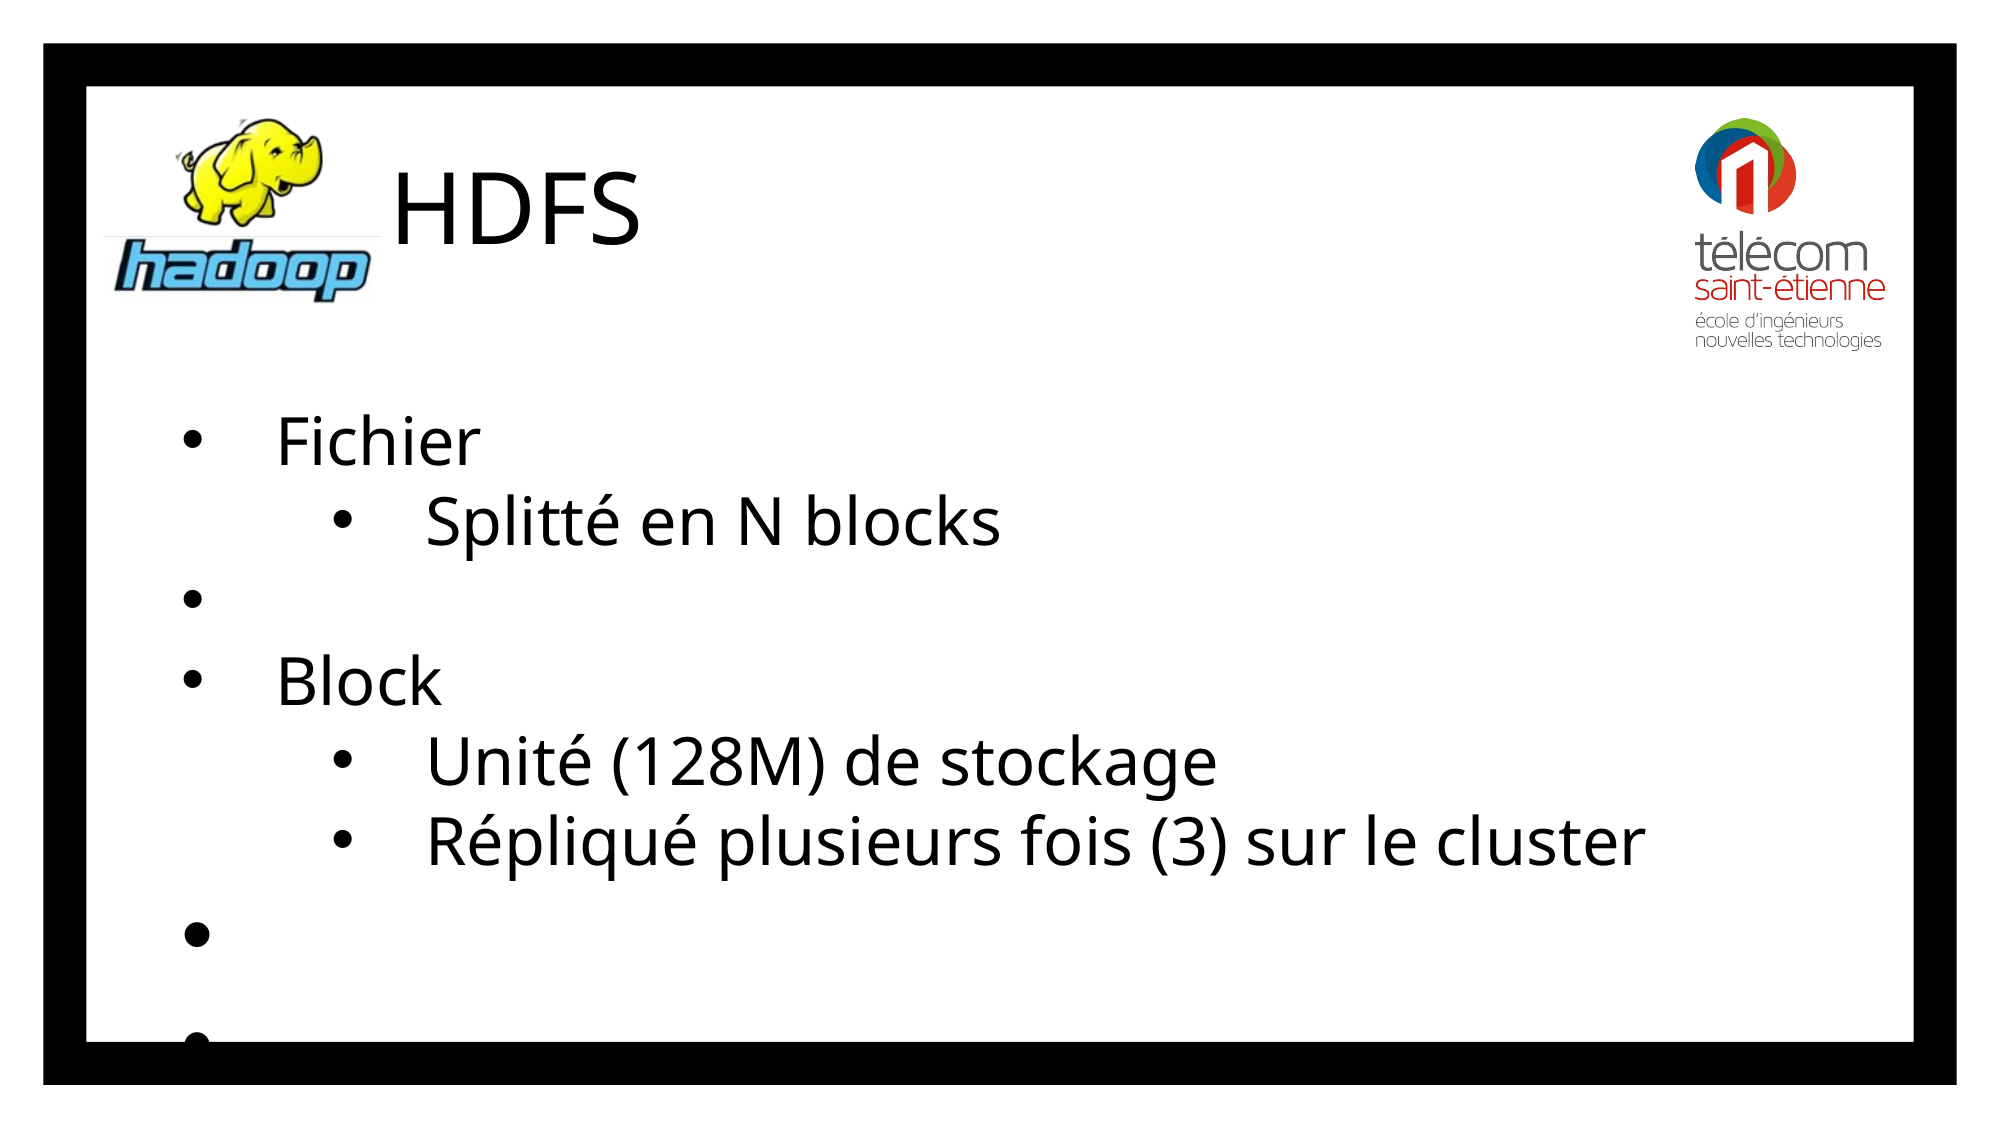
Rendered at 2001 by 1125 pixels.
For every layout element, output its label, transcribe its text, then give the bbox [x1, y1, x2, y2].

picture [103, 118, 380, 305]
title HDFS [380, 138, 1849, 304]
picture [1695, 118, 1885, 351]
text_box Fichier Splitté en N blocks Block Unité (128M) de stockage Répliqué plusieurs fois (3) sur le cluster [166, 391, 1849, 1125]
picture [1715, 134, 1730, 138]
